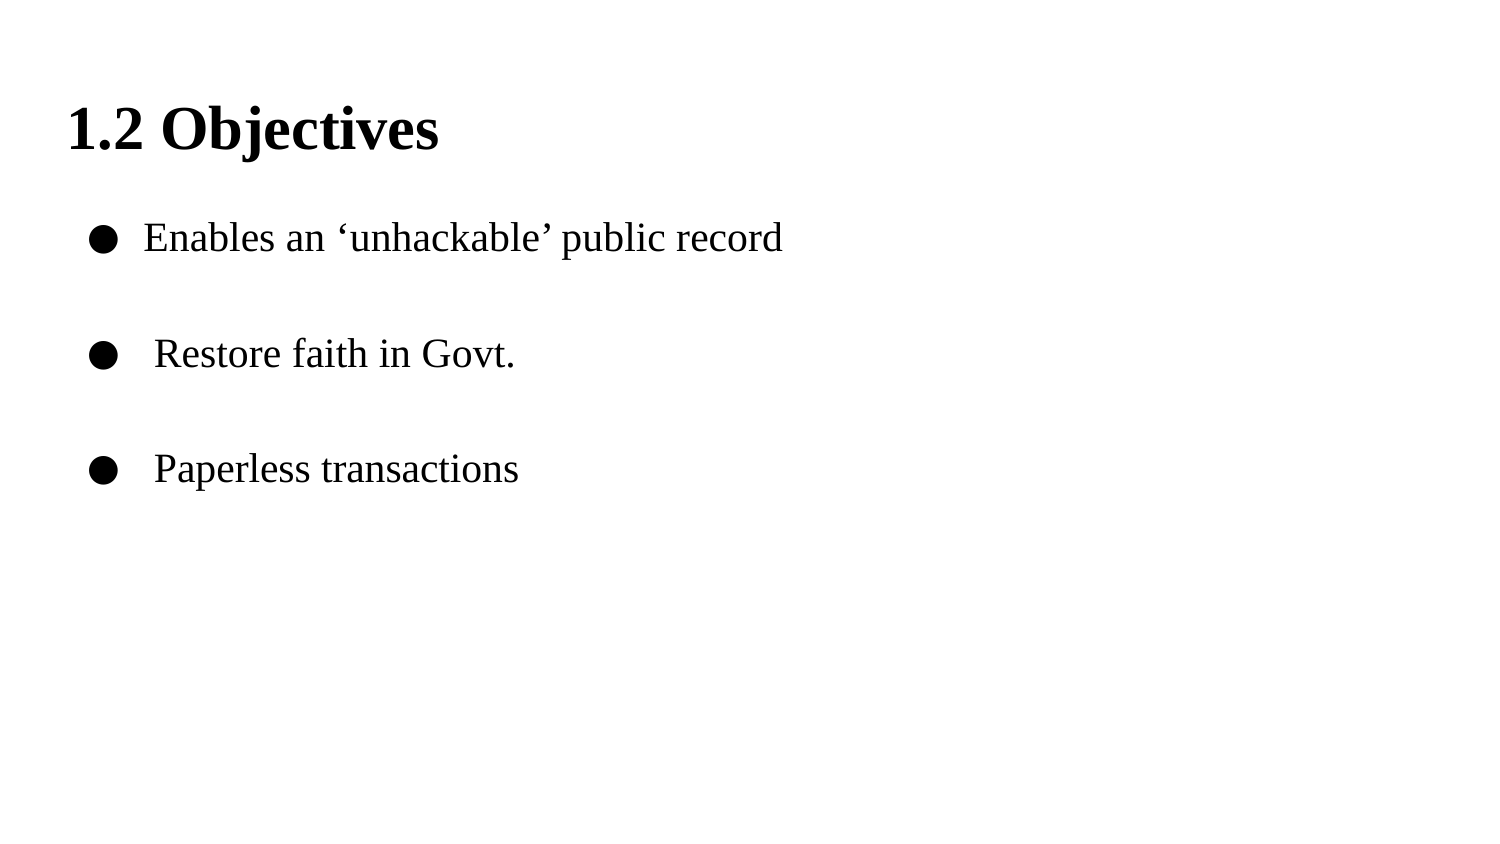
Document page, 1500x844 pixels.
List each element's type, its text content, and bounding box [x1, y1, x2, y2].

text_box Enables an ‘unhackable’ public record Restore faith in Govt. Paperless transactions [82, 201, 1156, 489]
title 1.2 Objectives [64, 84, 443, 164]
